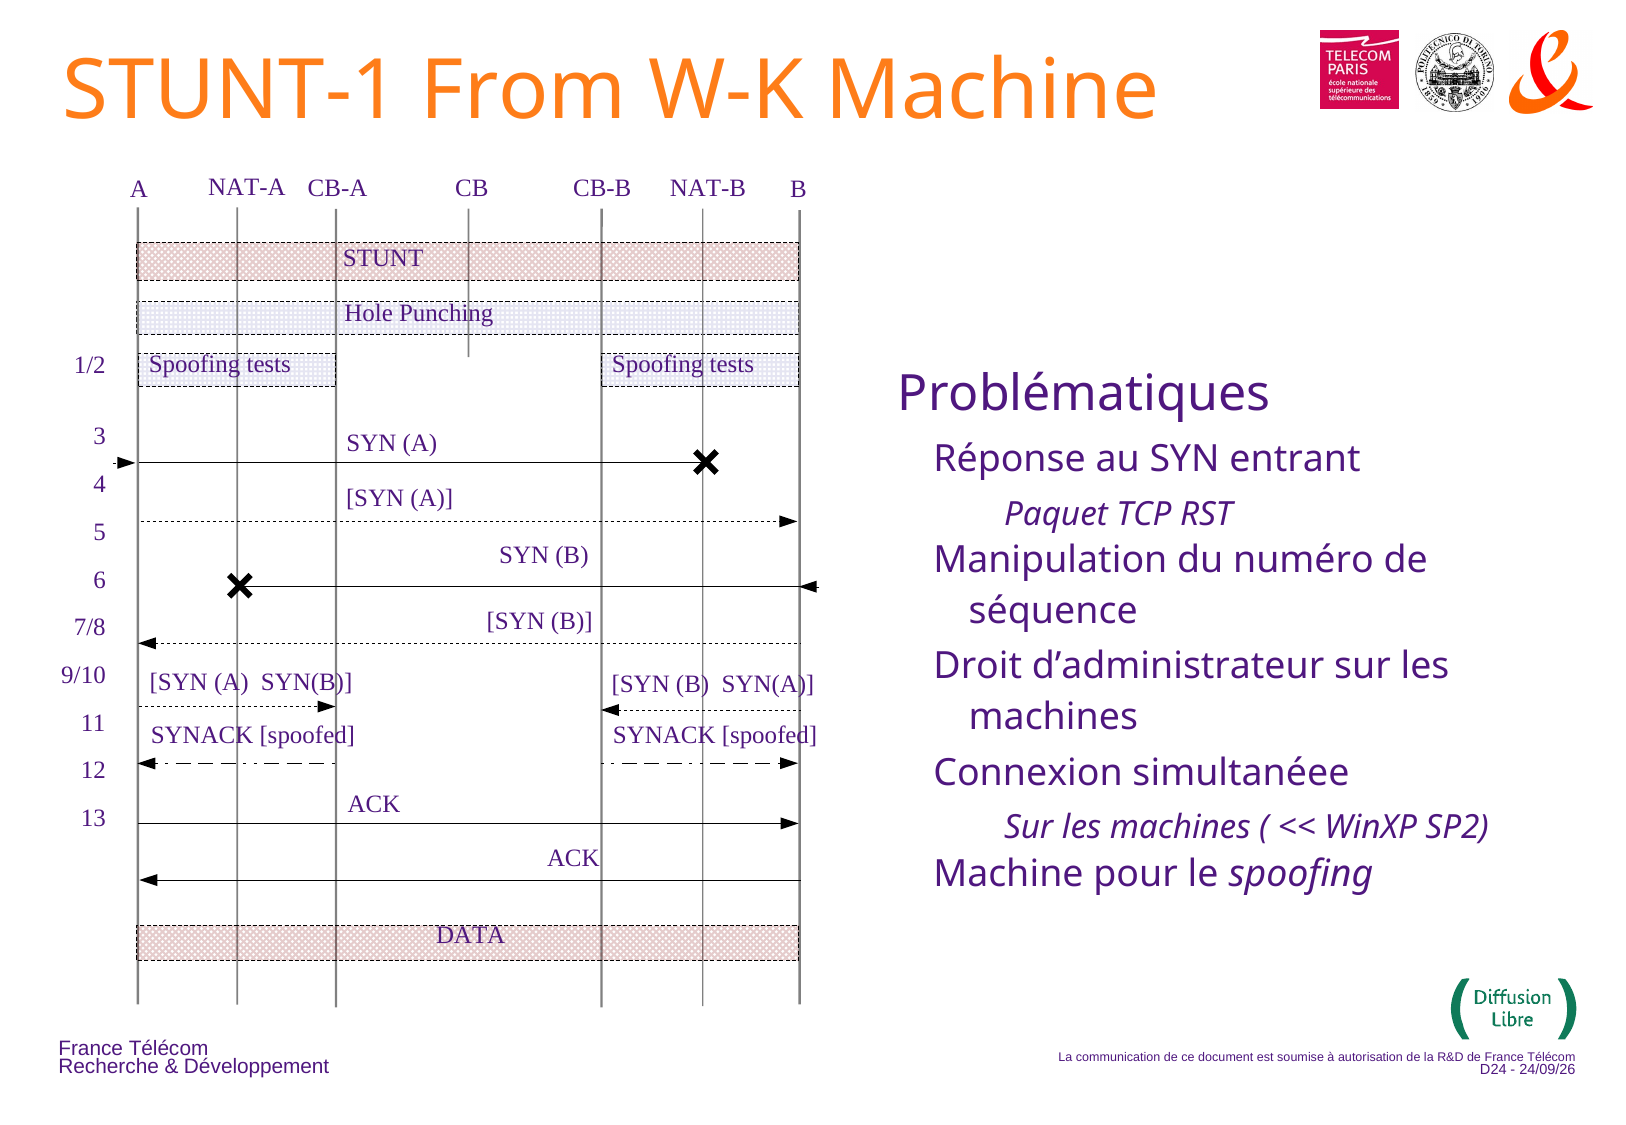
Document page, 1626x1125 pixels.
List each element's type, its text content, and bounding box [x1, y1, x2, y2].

text_box Spoofing tests [111, 353, 329, 389]
text_box [SYN (B)] [486, 610, 598, 646]
text_box NAT-B [669, 176, 787, 212]
text_box [334, 587, 338, 670]
text_box [334, 706, 338, 724]
text_box [334, 760, 338, 823]
text_box CB-A [307, 176, 379, 212]
text_box A [129, 178, 176, 214]
text_box SYNACK [spoofed] [612, 724, 824, 760]
text_box B [790, 178, 830, 214]
text_box [SYN (A)] [346, 487, 574, 522]
text_box [SYN (A) SYN(B)] [149, 670, 355, 706]
text_box SYN (A) [346, 432, 449, 462]
text_box DATA [387, 924, 554, 960]
text_box [136, 212, 801, 586]
text_box CB [455, 177, 515, 212]
text_box ACK [347, 793, 439, 829]
text_box Hole Punching [344, 301, 494, 337]
text_box [334, 824, 338, 880]
picture [1509, 30, 1593, 114]
text_box SYN (A) [346, 463, 449, 468]
text_box [SYN (B) SYN(A)] [611, 673, 825, 709]
text_box STUNT [334, 247, 432, 283]
list Problématiques Réponse au SYN entrant Paquet TCP RST Manipulation du numéro de séquence Droit d’administrateur sur les machines Connexion simultanéee Sur les machines ( << WinXP SP2) Machine pour le spoofing [845, 348, 1612, 847]
text_box SYN (B) [499, 544, 595, 579]
text_box CB-B [573, 177, 633, 212]
text_box [334, 463, 338, 586]
text_box Spoofing tests [574, 353, 792, 389]
text_box ACK [547, 847, 608, 882]
picture [1320, 30, 1399, 109]
text_box NAT-A [208, 176, 297, 212]
text_box SYNACK [spoofed] [150, 724, 358, 760]
text_box 1/2 3 4 5 6 7/8 9/10 11 12 13 [60, 354, 106, 957]
title STUNT-1 From W-K Machine [48, 37, 1409, 201]
text_box [136, 389, 801, 1008]
picture [1415, 33, 1494, 112]
